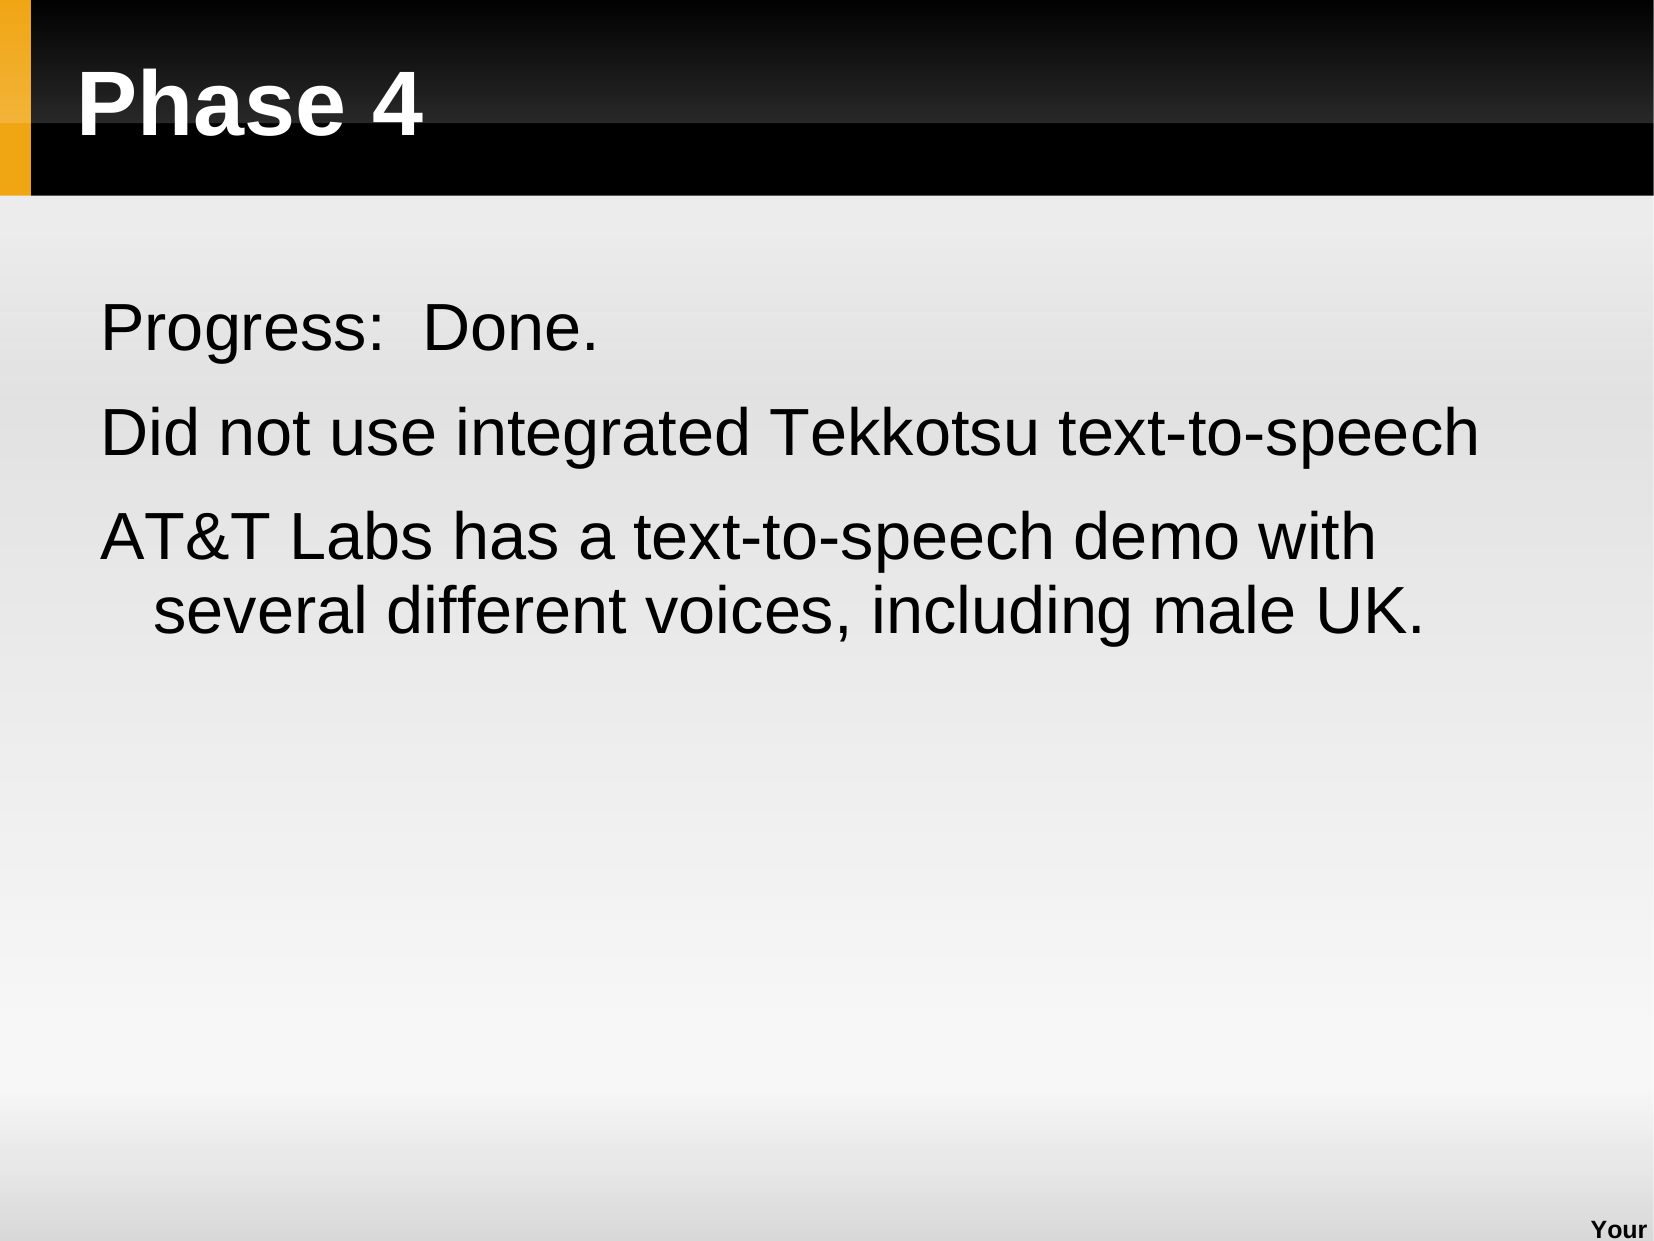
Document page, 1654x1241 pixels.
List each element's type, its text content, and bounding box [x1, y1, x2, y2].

picture [0, 0, 1654, 1241]
list Progress: Done. Did not use integrated Tekkotsu text-to-speech AT&T Labs has a text-to-speech demo with several different voices, including male UK. [82, 290, 1571, 1094]
title Phase 4 [76, 7, 1565, 200]
title Your [1310, 1200, 1648, 1241]
